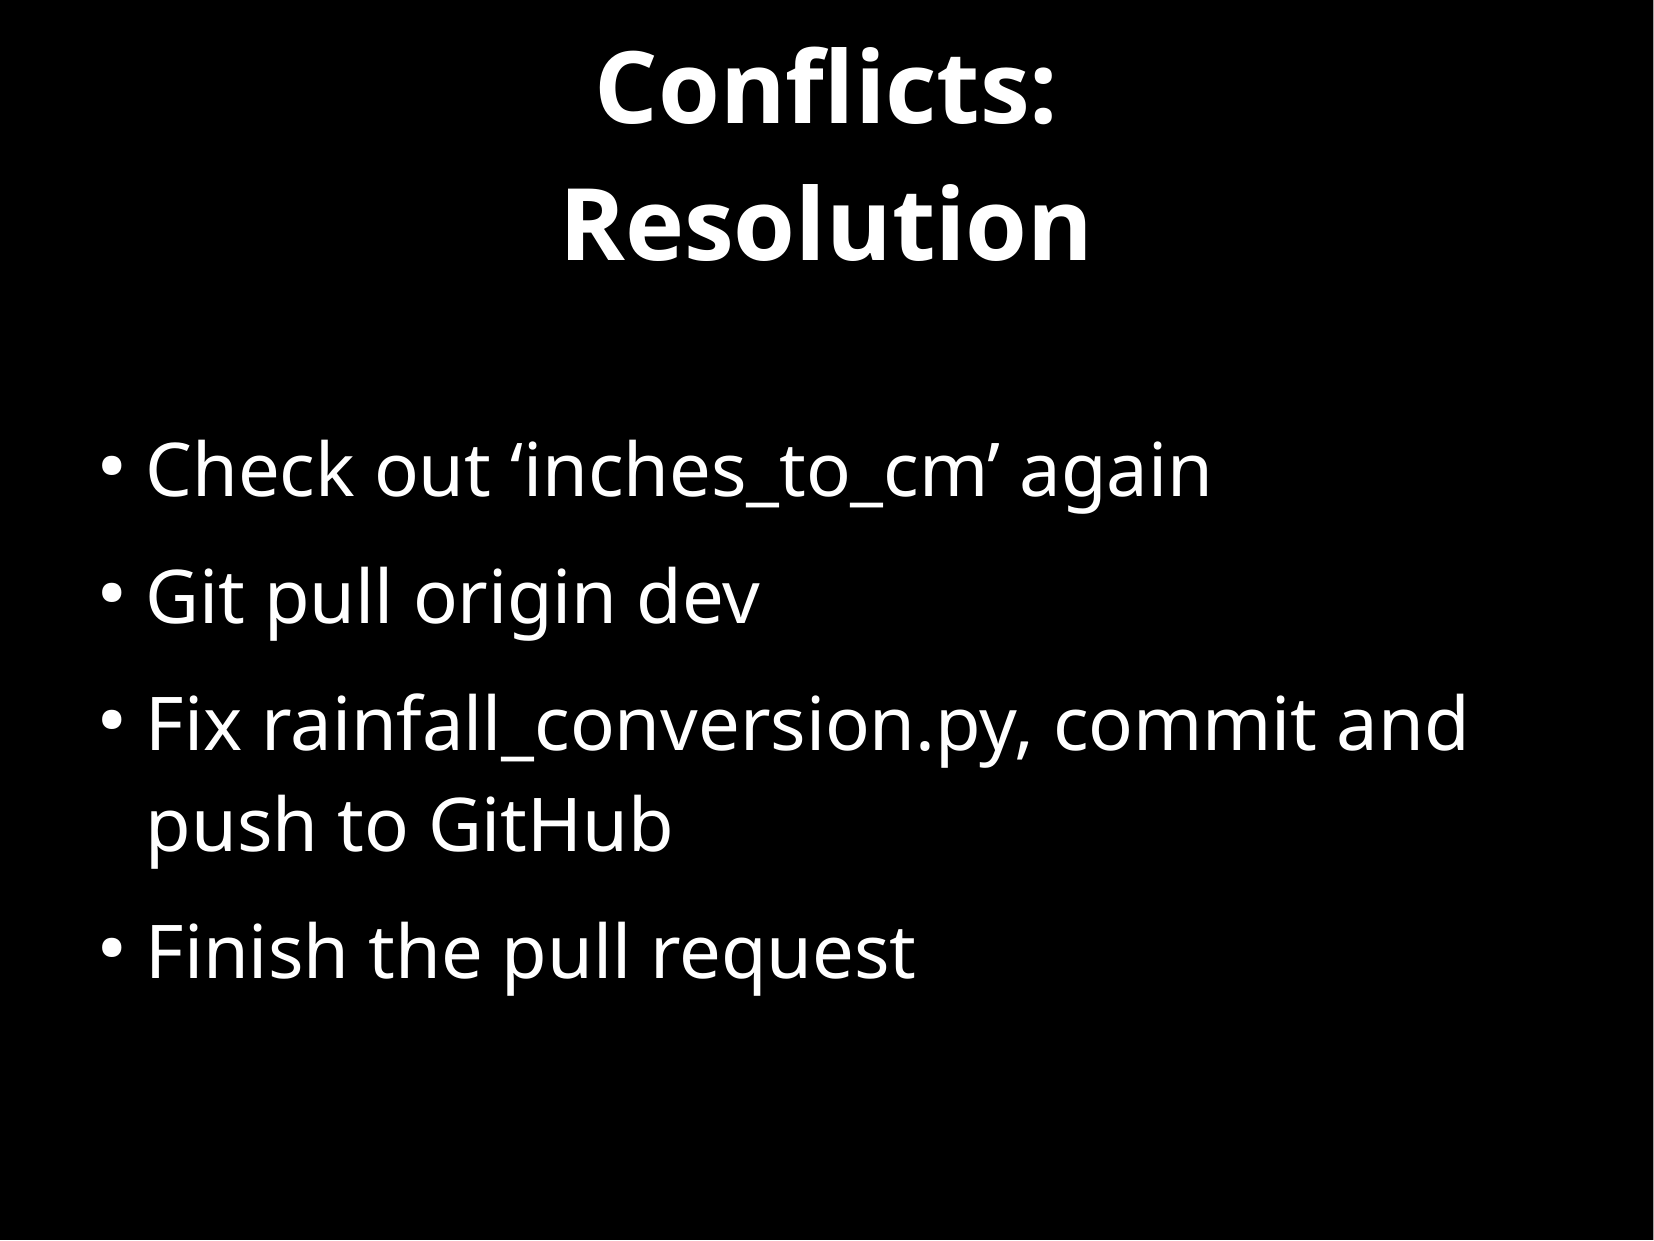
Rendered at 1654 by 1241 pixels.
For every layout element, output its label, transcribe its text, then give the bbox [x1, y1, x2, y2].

list Check out ‘inches_to_cm’ again Git pull origin dev Fix rainfall_conversion.py, commit and push to GitHub Finish the pull request [82, 290, 1571, 1010]
title Conflicts: Resolution [82, 26, 1571, 280]
